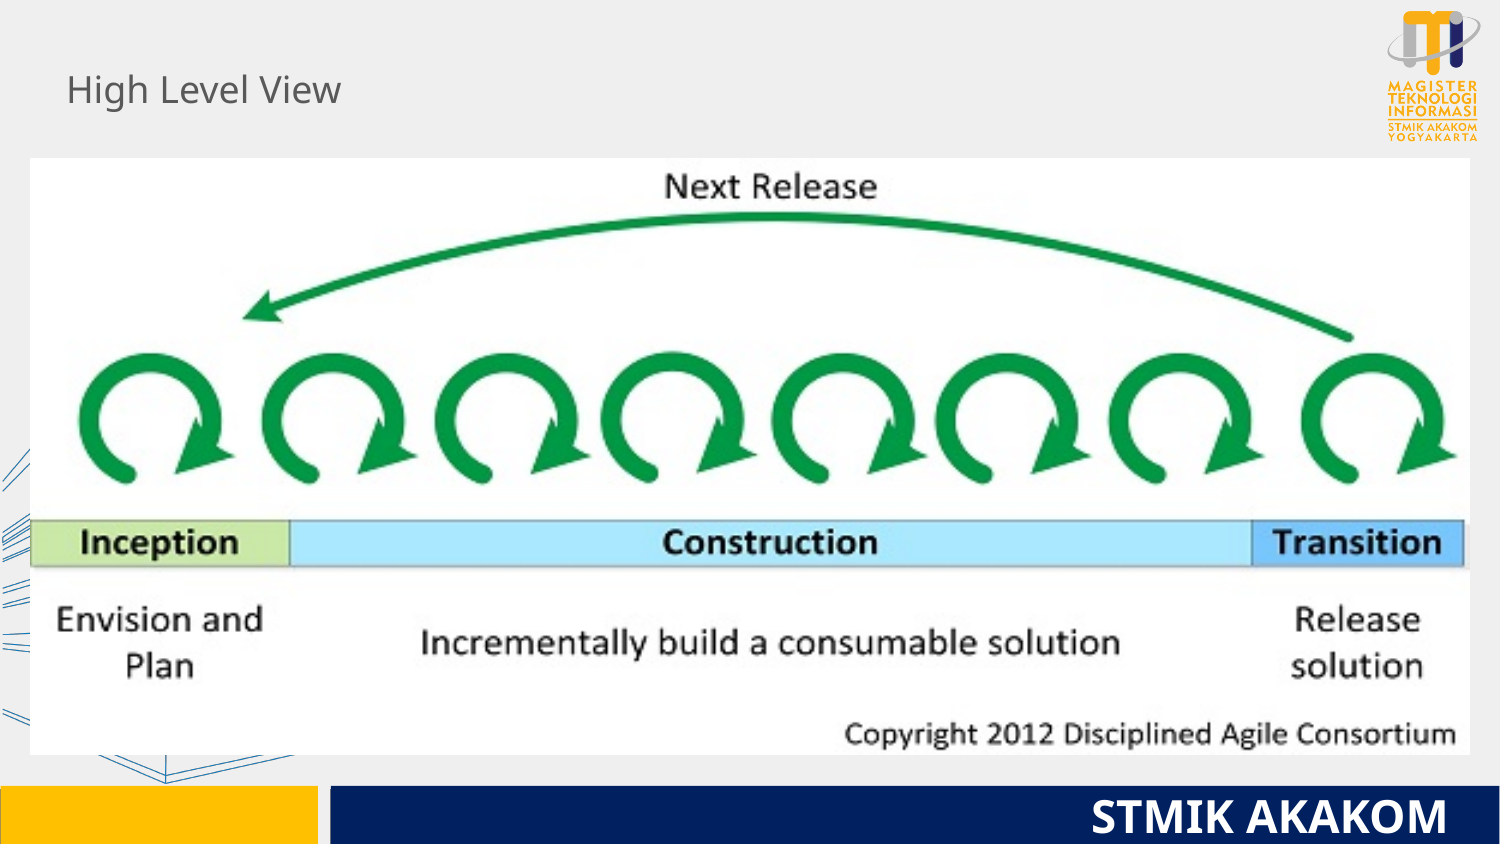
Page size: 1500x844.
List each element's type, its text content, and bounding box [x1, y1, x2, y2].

picture [1338, 5, 1500, 150]
picture [0, 158, 1470, 786]
list High Level View [51, 44, 1449, 131]
